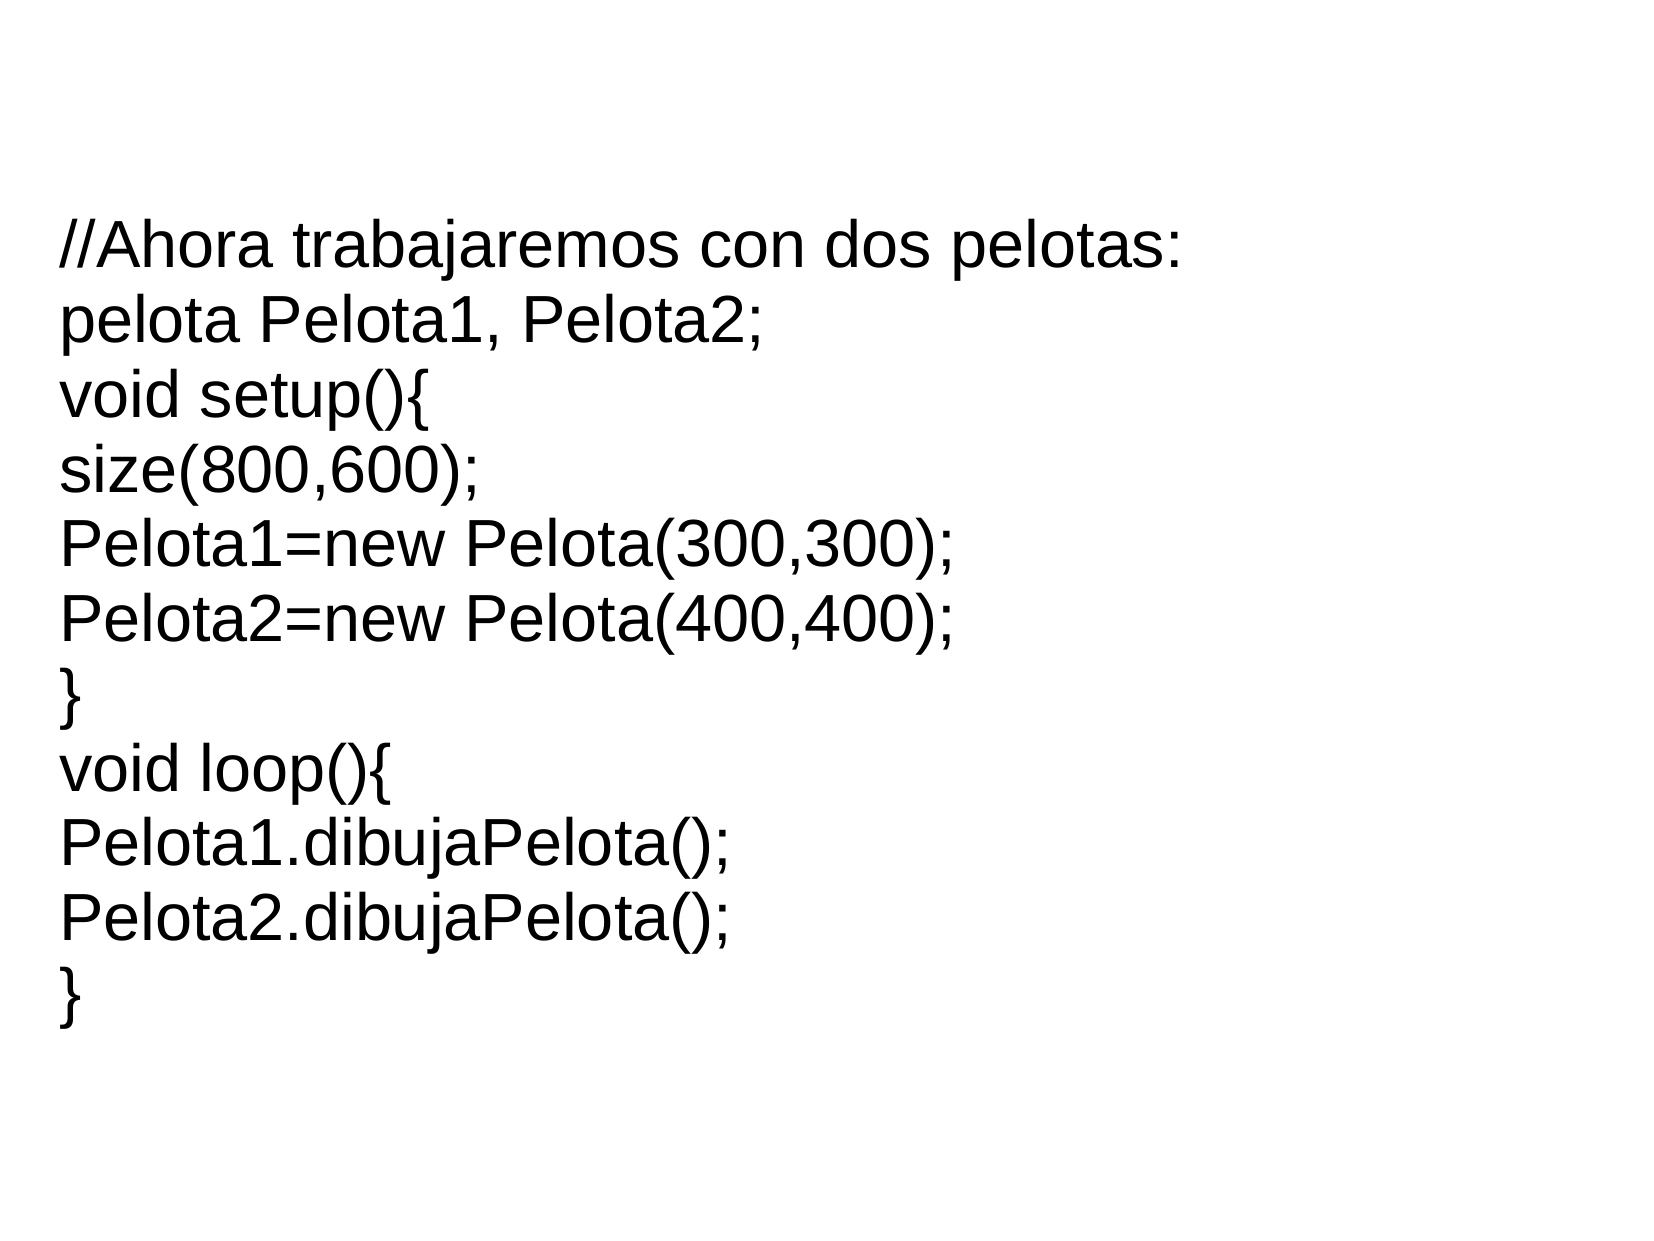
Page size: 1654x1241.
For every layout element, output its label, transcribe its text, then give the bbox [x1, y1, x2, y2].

subtitle //Ahora trabajaremos con dos pelotas: pelota Pelota1, Pelota2; void setup(){ size(800,600); Pelota1=new Pelota(300,300); Pelota2=new Pelota(400,400); } void loop(){ Pelota1.dibujaPelota(); Pelota2.dibujaPelota(); } [59, 138, 1548, 1099]
